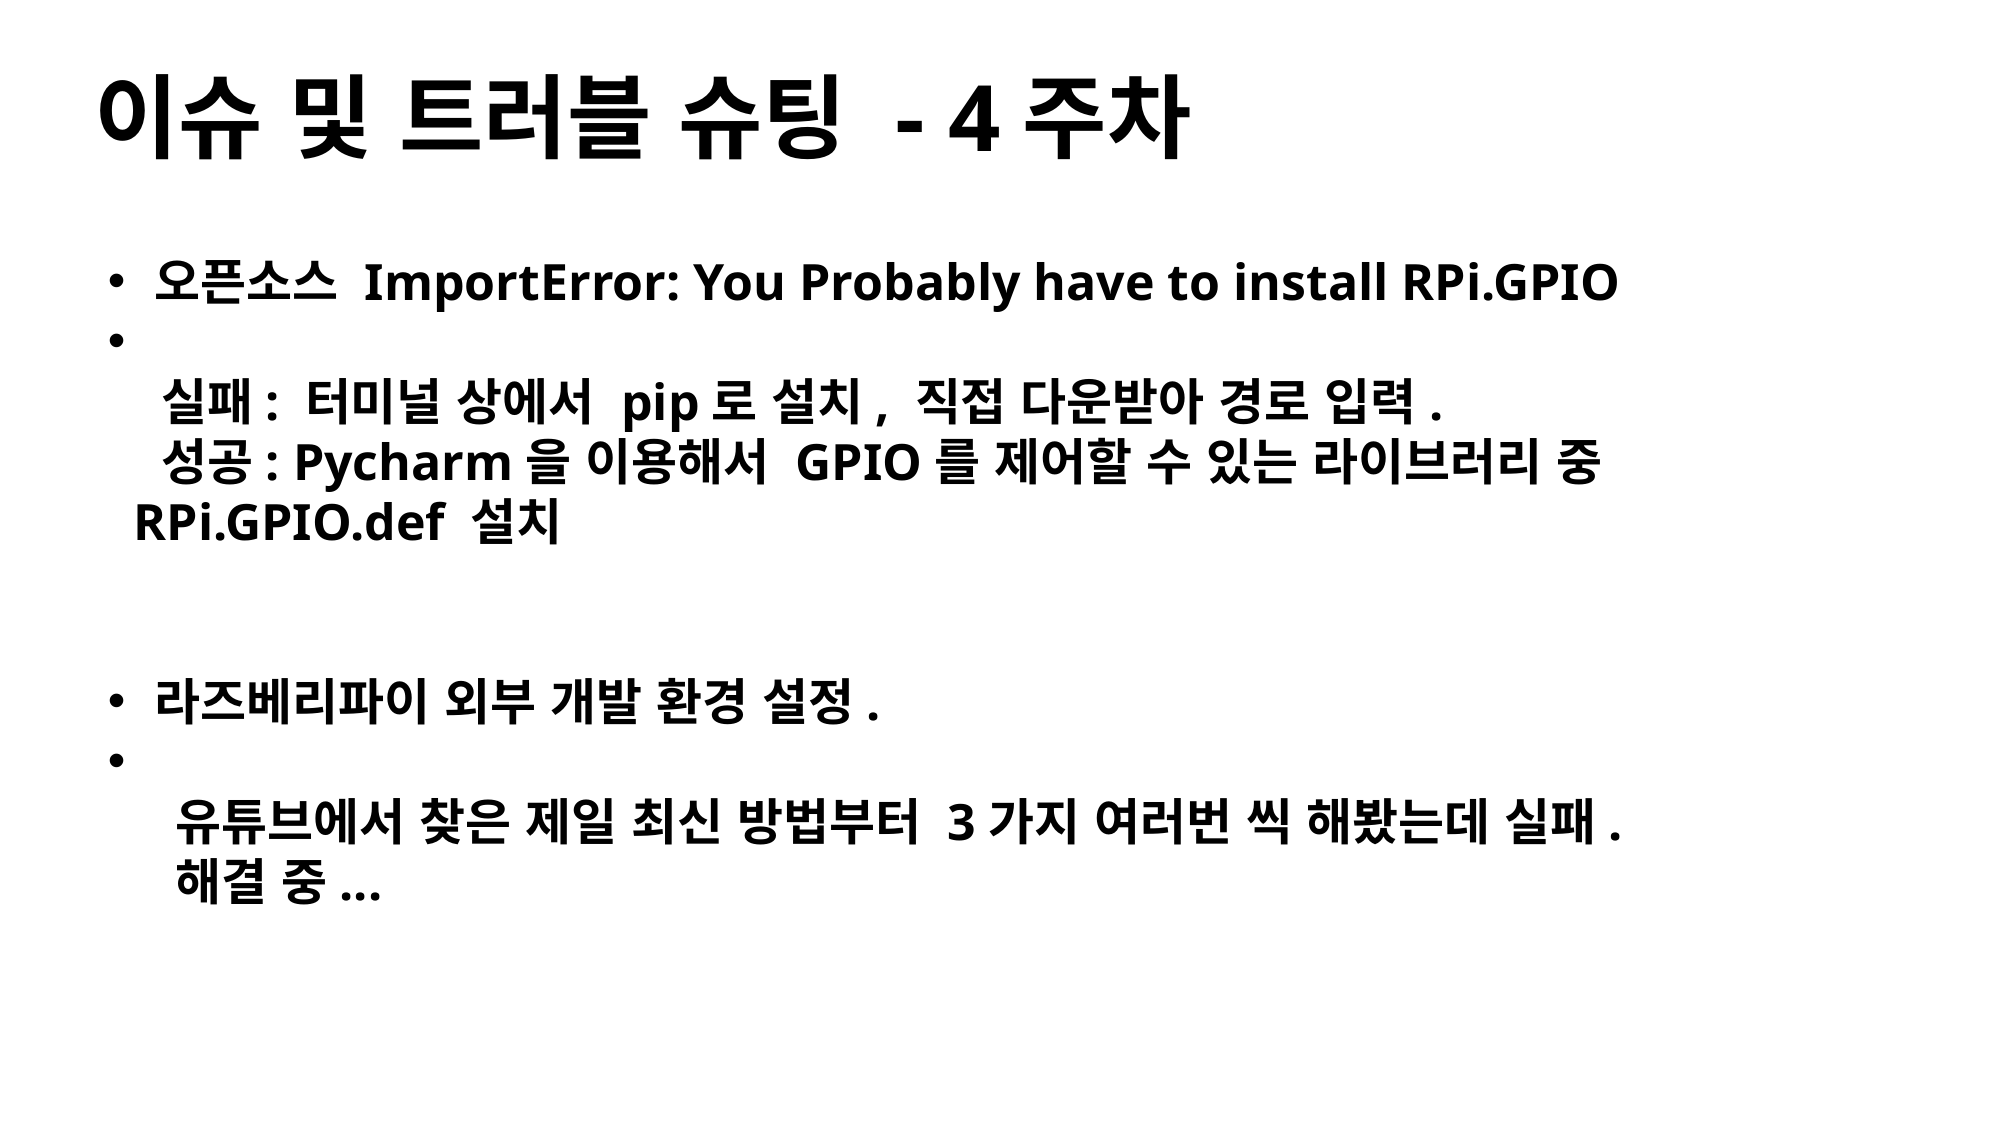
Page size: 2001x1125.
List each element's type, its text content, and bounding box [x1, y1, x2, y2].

text_box 오픈소스 ImportError: You Probably have to install RPi.GPIO 실패: 터미널 상에서 pip로 설치, 직접 다운받아 경로 입력. 성공: Pycharm을 이용해서 GPIO를 제어할 수 있는 라이브러리 중 RPi.GPIO.def 설치 라즈베리파이 외부 개발 환경 설정. 유튜브에서 찾은 제일 최신 방법부터 3가지 여러번 씩 해봤는데 실패. 해결 중... [92, 242, 1847, 985]
text_box 이슈 및 트러블 슈팅 - 4주차 [79, 51, 1452, 178]
